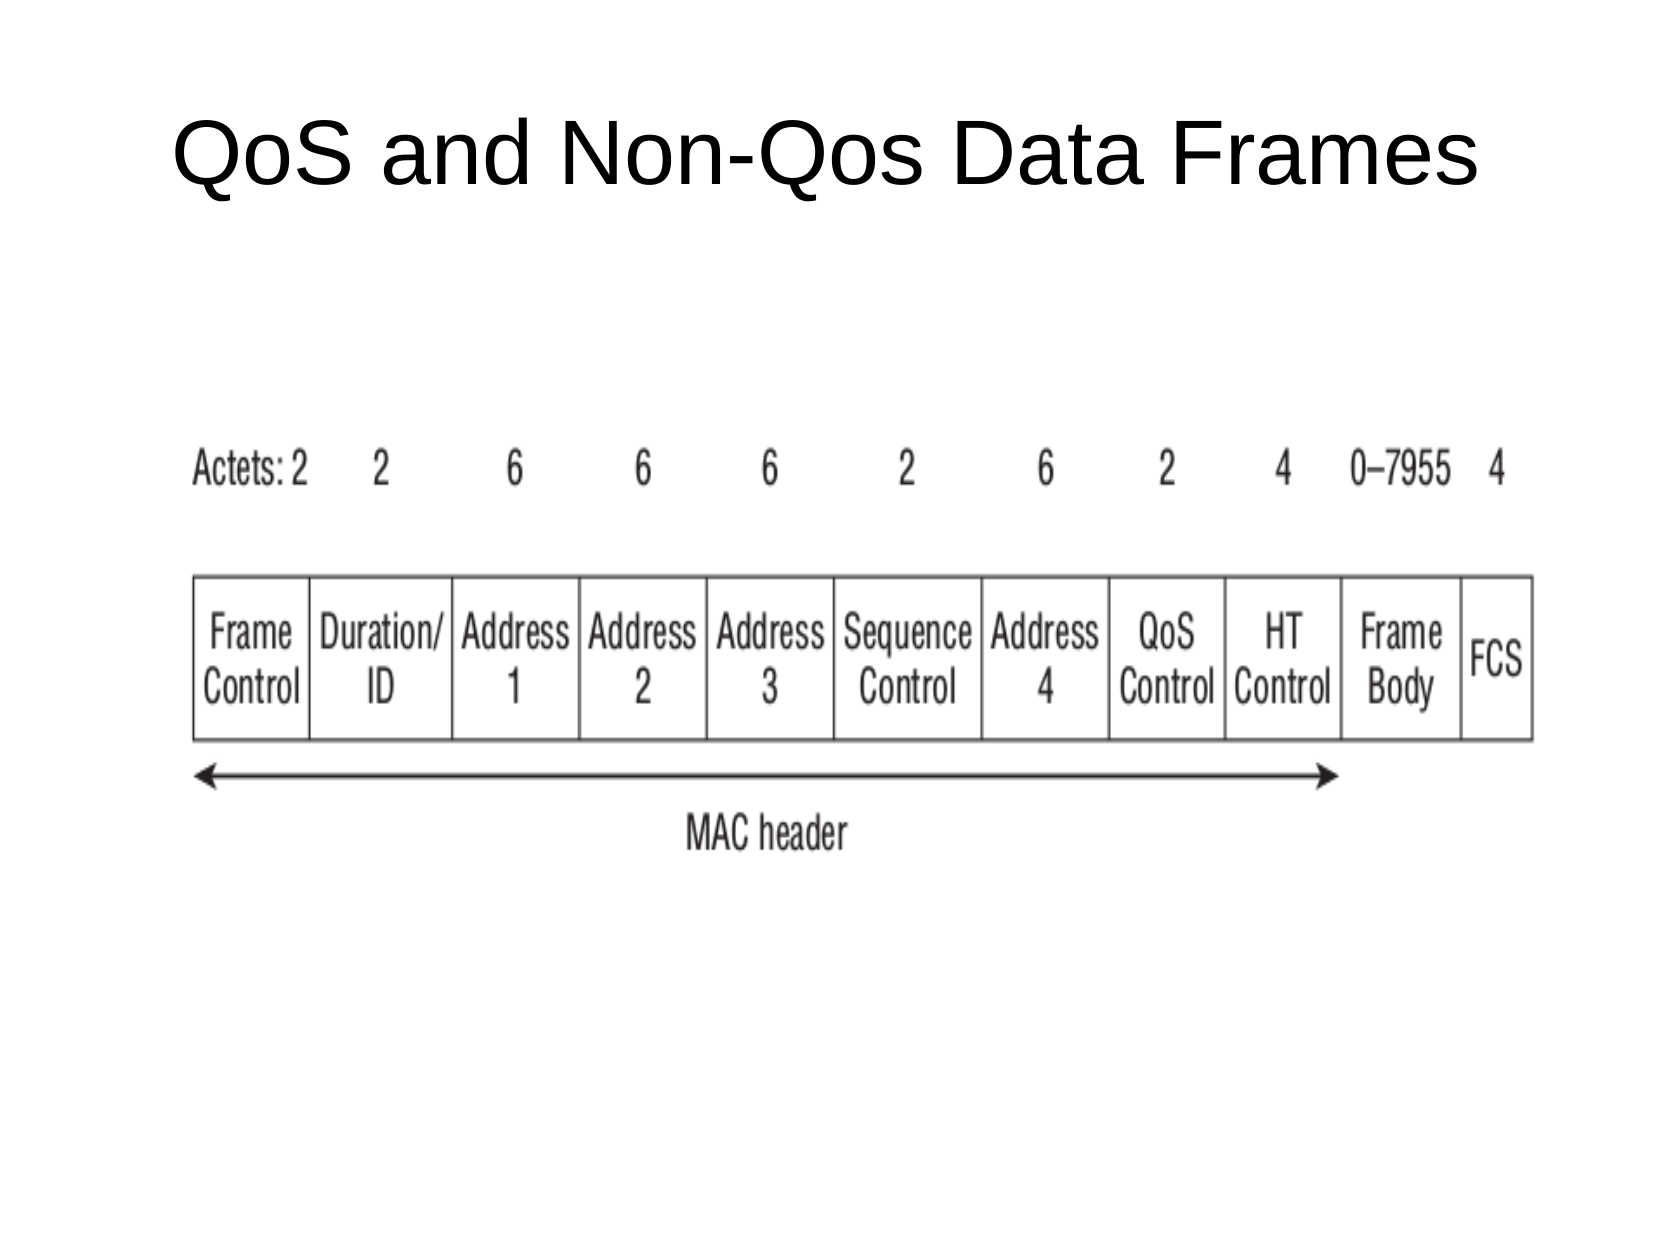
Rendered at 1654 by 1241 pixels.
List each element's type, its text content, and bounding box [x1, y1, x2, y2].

title QoS and Non-Qos Data Frames [82, 49, 1571, 257]
picture [153, 401, 1595, 910]
